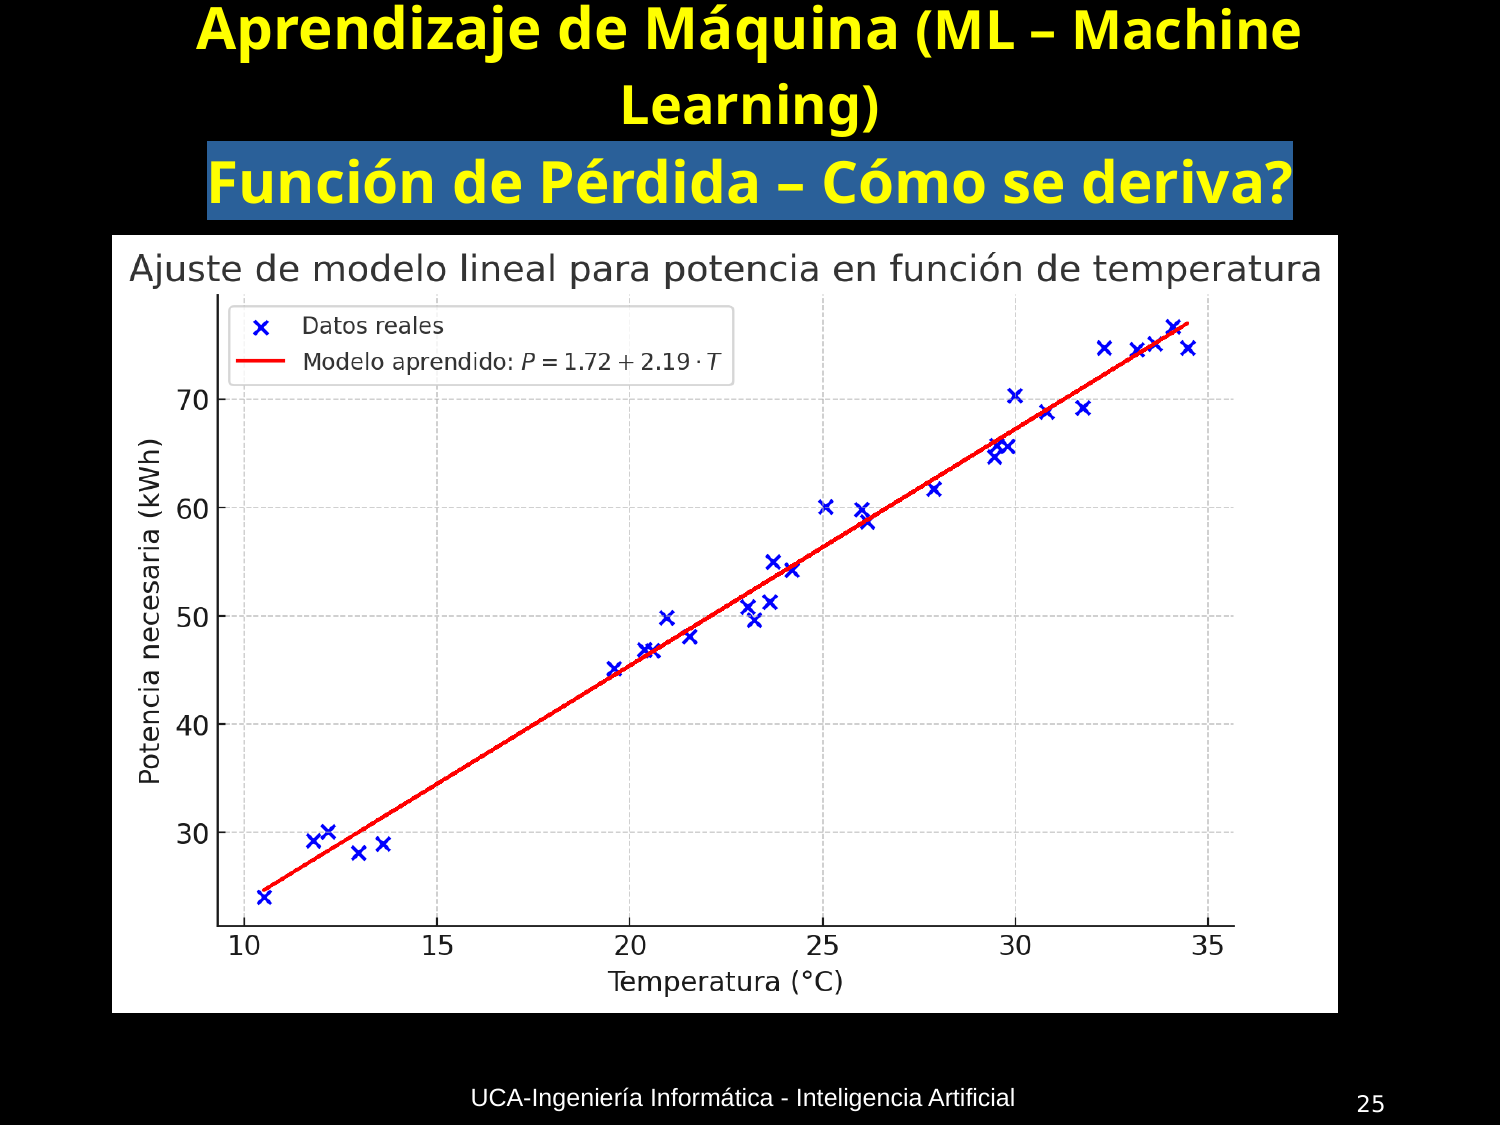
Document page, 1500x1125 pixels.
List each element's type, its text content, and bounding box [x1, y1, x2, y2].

title Aprendizaje de Máquina (ML – Machine Learning) Función de Pérdida – Cómo se deriva? [75, 45, 1425, 162]
picture [112, 235, 1338, 1013]
